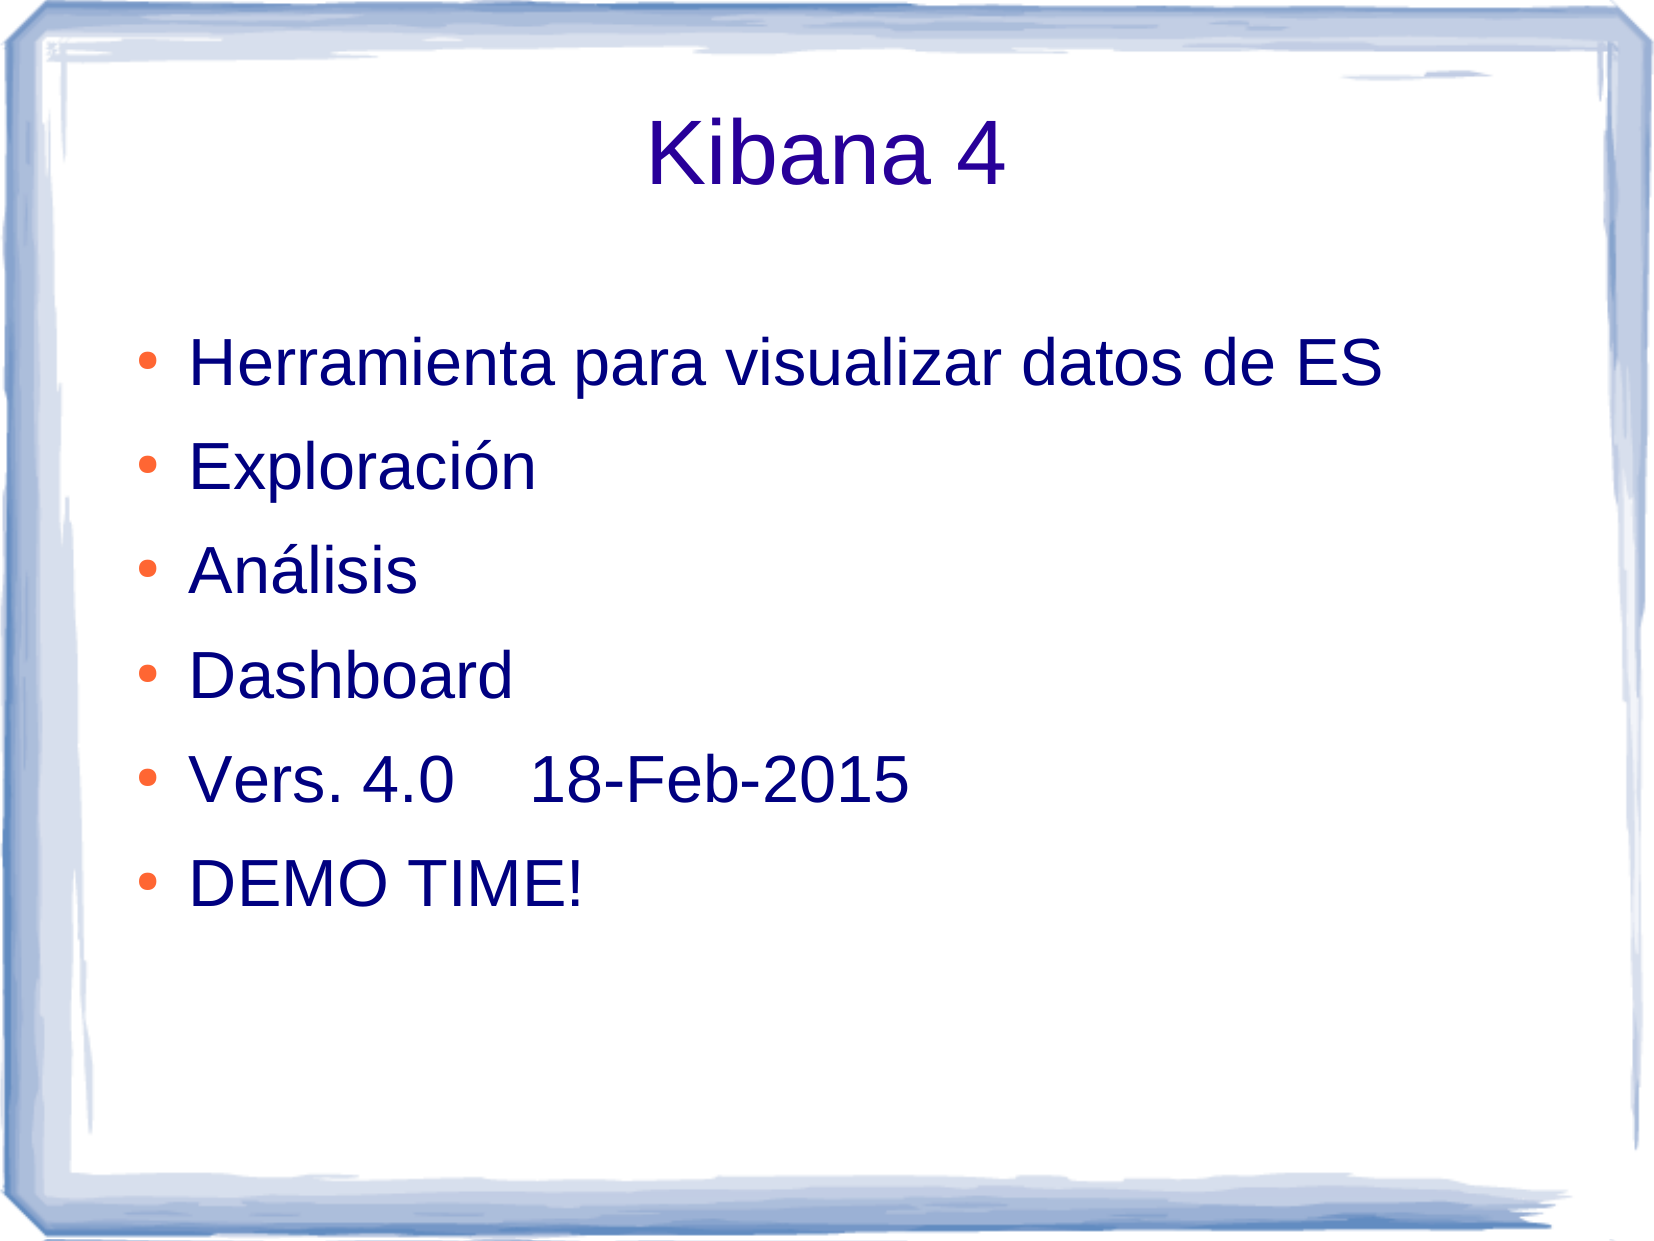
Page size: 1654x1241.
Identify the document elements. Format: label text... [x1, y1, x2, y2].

picture [0, 0, 1654, 1241]
title Kibana 4 [82, 49, 1571, 257]
list Herramienta para visualizar datos de ES Exploración Análisis Dashboard Vers. 4.0 18-Feb-2015 DEMO TIME! [118, 324, 1571, 1045]
